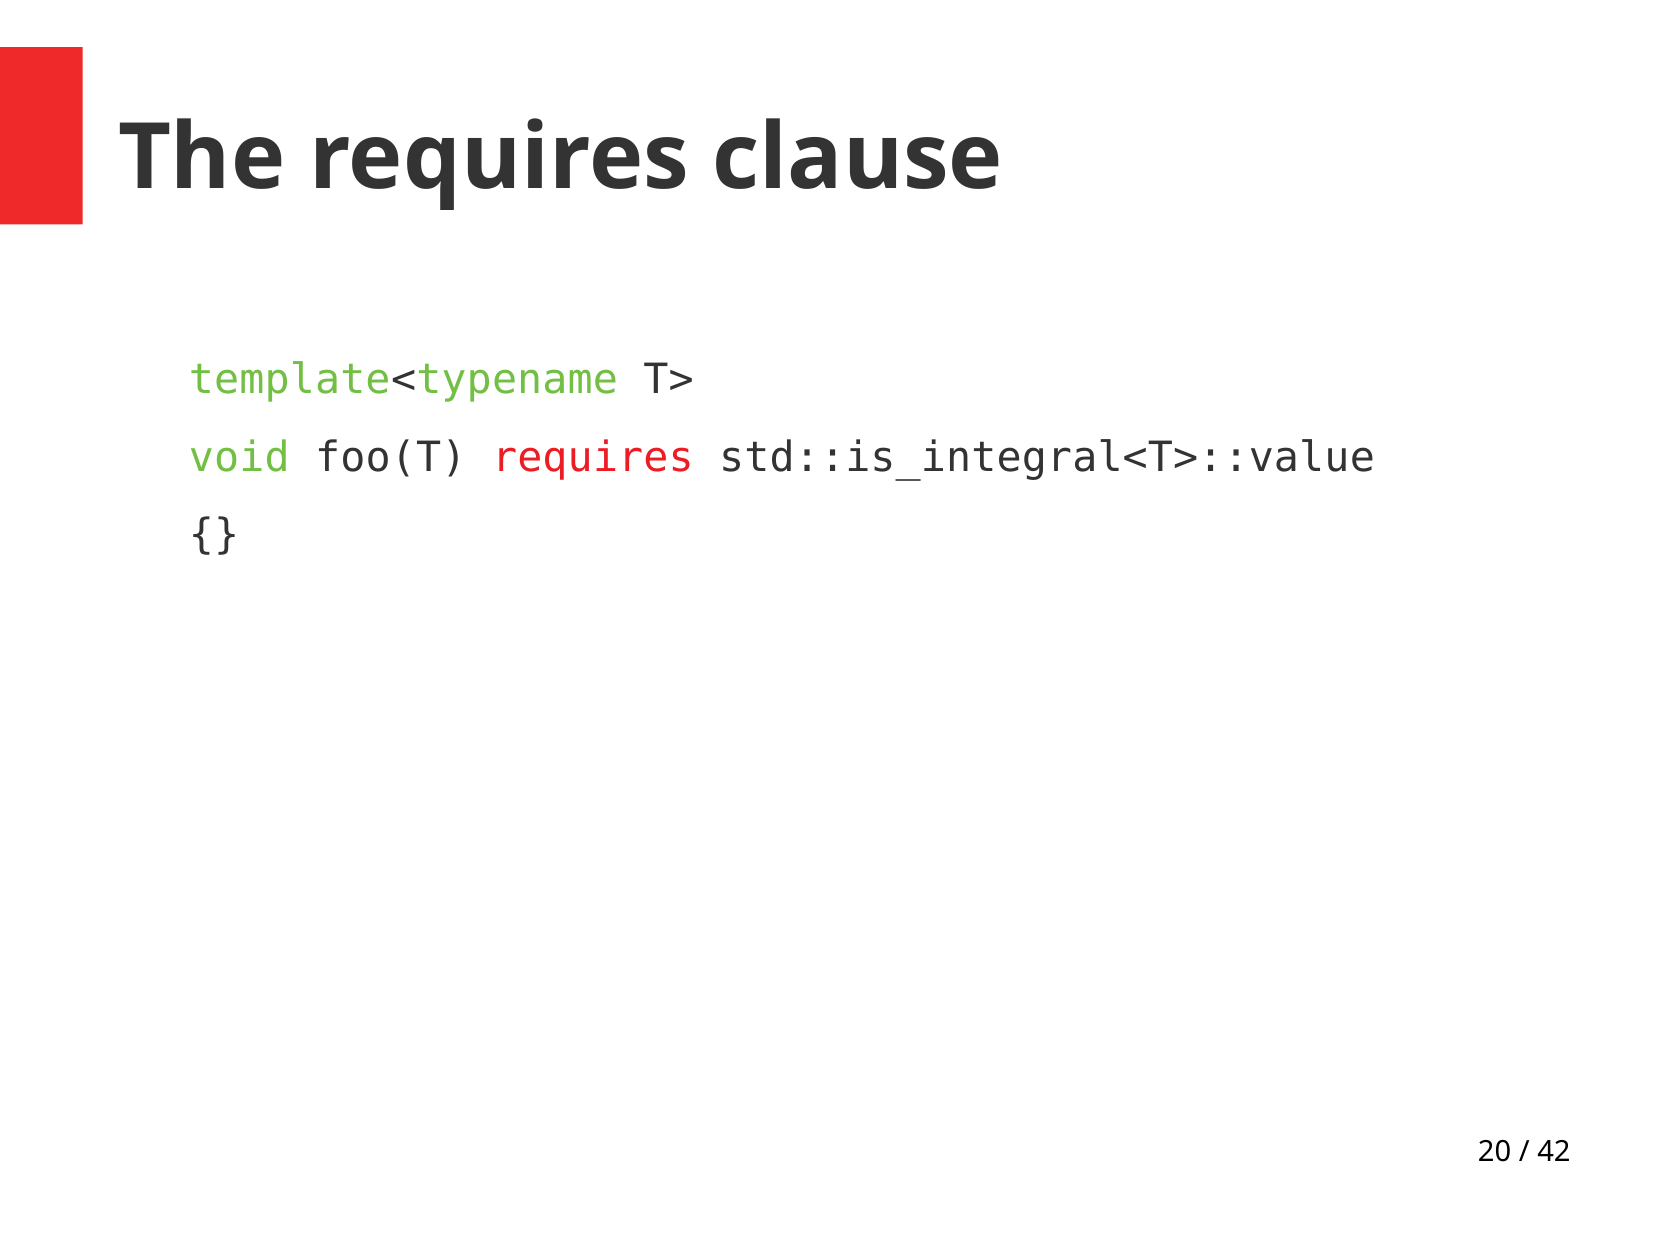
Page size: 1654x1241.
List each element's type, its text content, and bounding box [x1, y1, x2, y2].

list template<typename T> void foo(T) requires std::is_integral<T>::value {} [118, 354, 1536, 1074]
title The requires clause [118, 49, 1571, 257]
